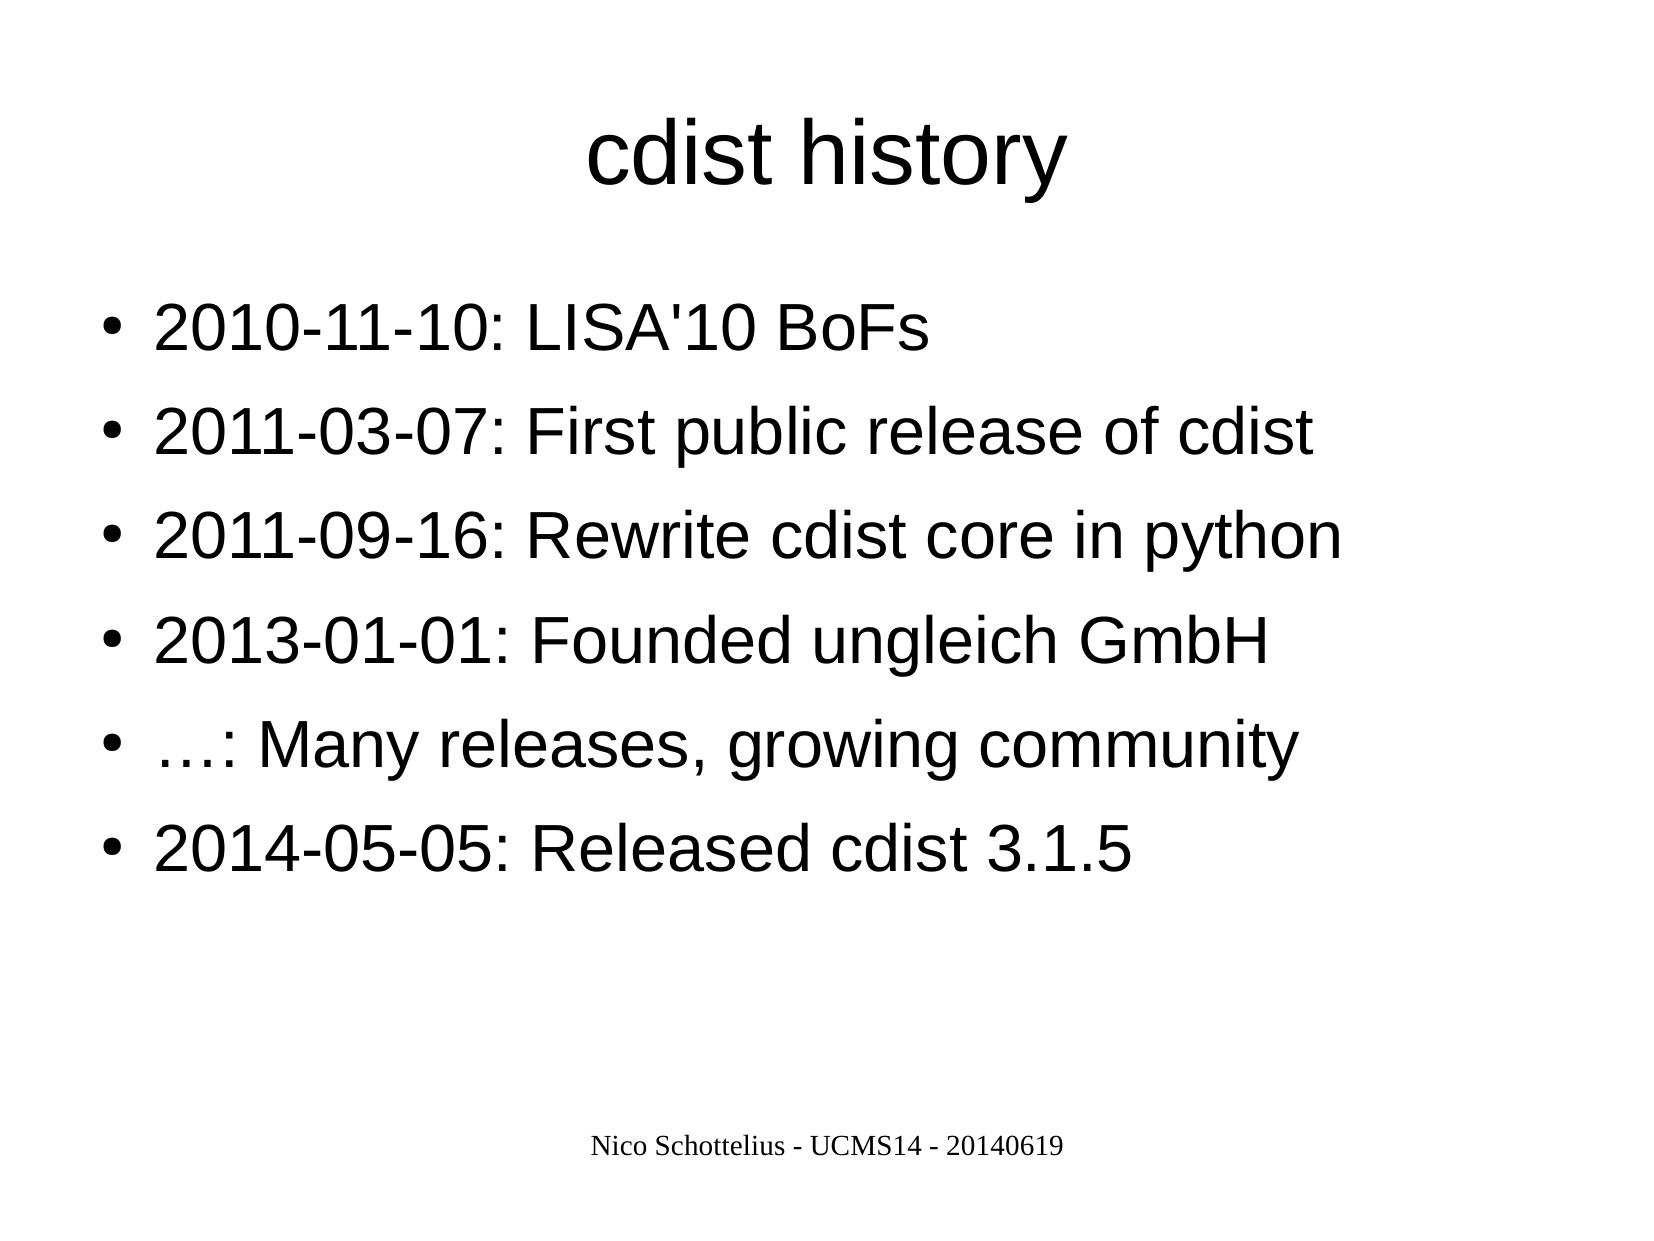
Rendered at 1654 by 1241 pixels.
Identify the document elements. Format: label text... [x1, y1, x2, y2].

title cdist history [82, 49, 1571, 257]
list 2010-11-10: LISA'10 BoFs 2011-03-07: First public release of cdist 2011-09-16: Rewrite cdist core in python 2013-01-01: Founded ungleich GmbH …: Many releases, growing community 2014-05-05: Released cdist 3.1.5 [82, 290, 1538, 1010]
